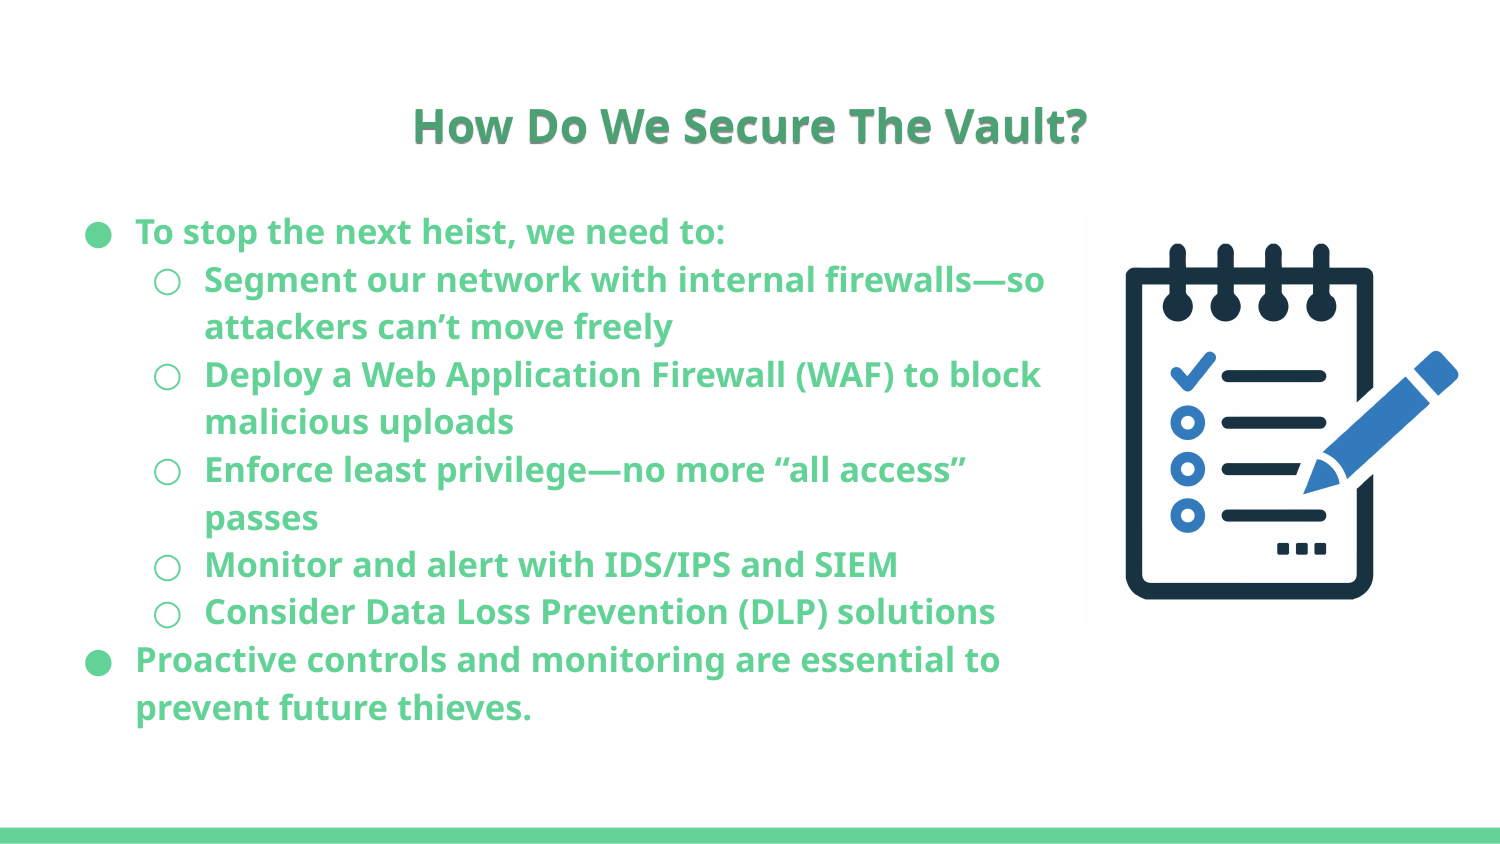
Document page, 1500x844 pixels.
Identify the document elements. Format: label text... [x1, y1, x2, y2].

title How Do We Secure The Vault? [51, 72, 1449, 167]
list To stop the next heist, we need to: Segment our network with internal firewalls—so attackers can’t move freely Deploy a Web Application Firewall (WAF) to block malicious uploads Enforce least privilege—no more “all access” passes Monitor and alert with IDS/IPS and SIEM Consider Data Loss Prevention (DLP) solutions Proactive controls and monitoring are essential to prevent future thieves. [51, 189, 1085, 750]
picture [1084, 213, 1500, 630]
